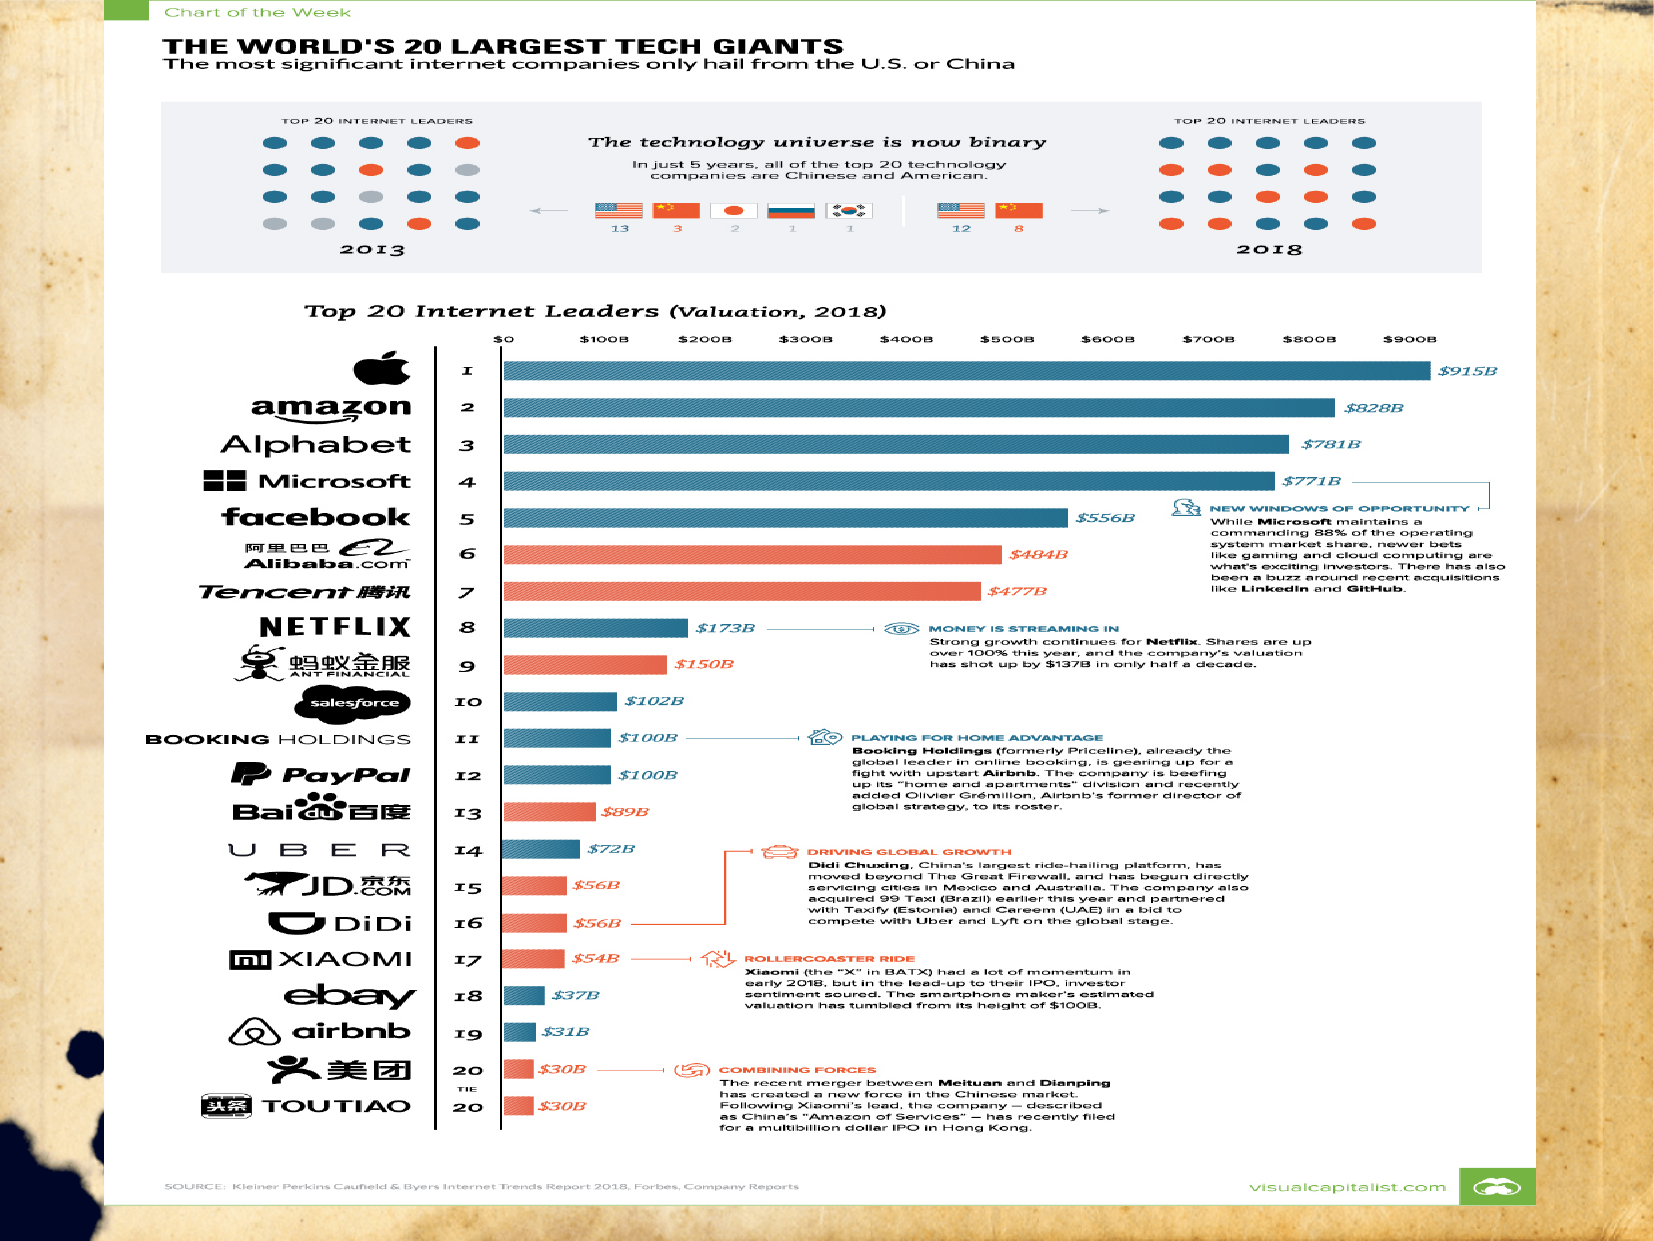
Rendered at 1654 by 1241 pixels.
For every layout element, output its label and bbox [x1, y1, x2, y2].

picture [104, 0, 1536, 1206]
